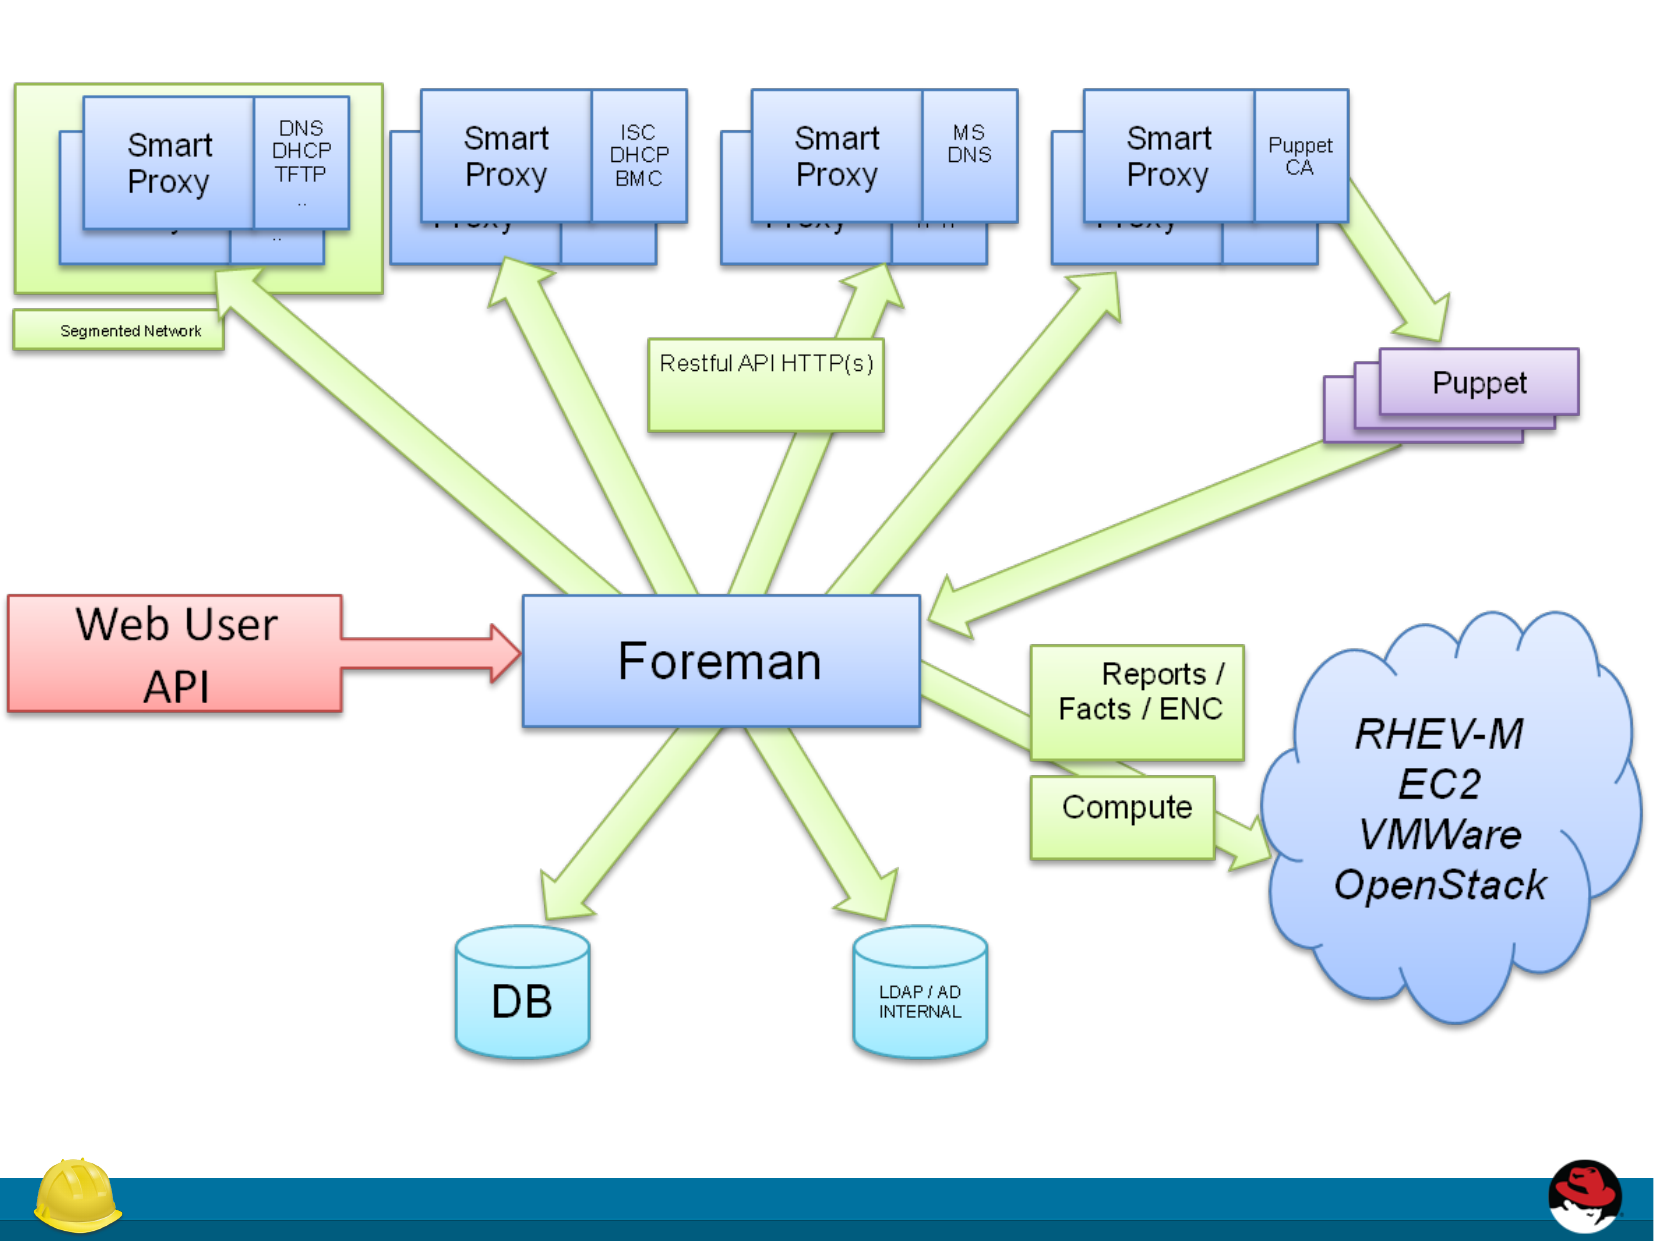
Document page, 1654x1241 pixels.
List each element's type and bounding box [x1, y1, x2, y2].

picture [23, 1145, 130, 1235]
picture [1547, 1157, 1630, 1233]
picture [0, 76, 1654, 1075]
